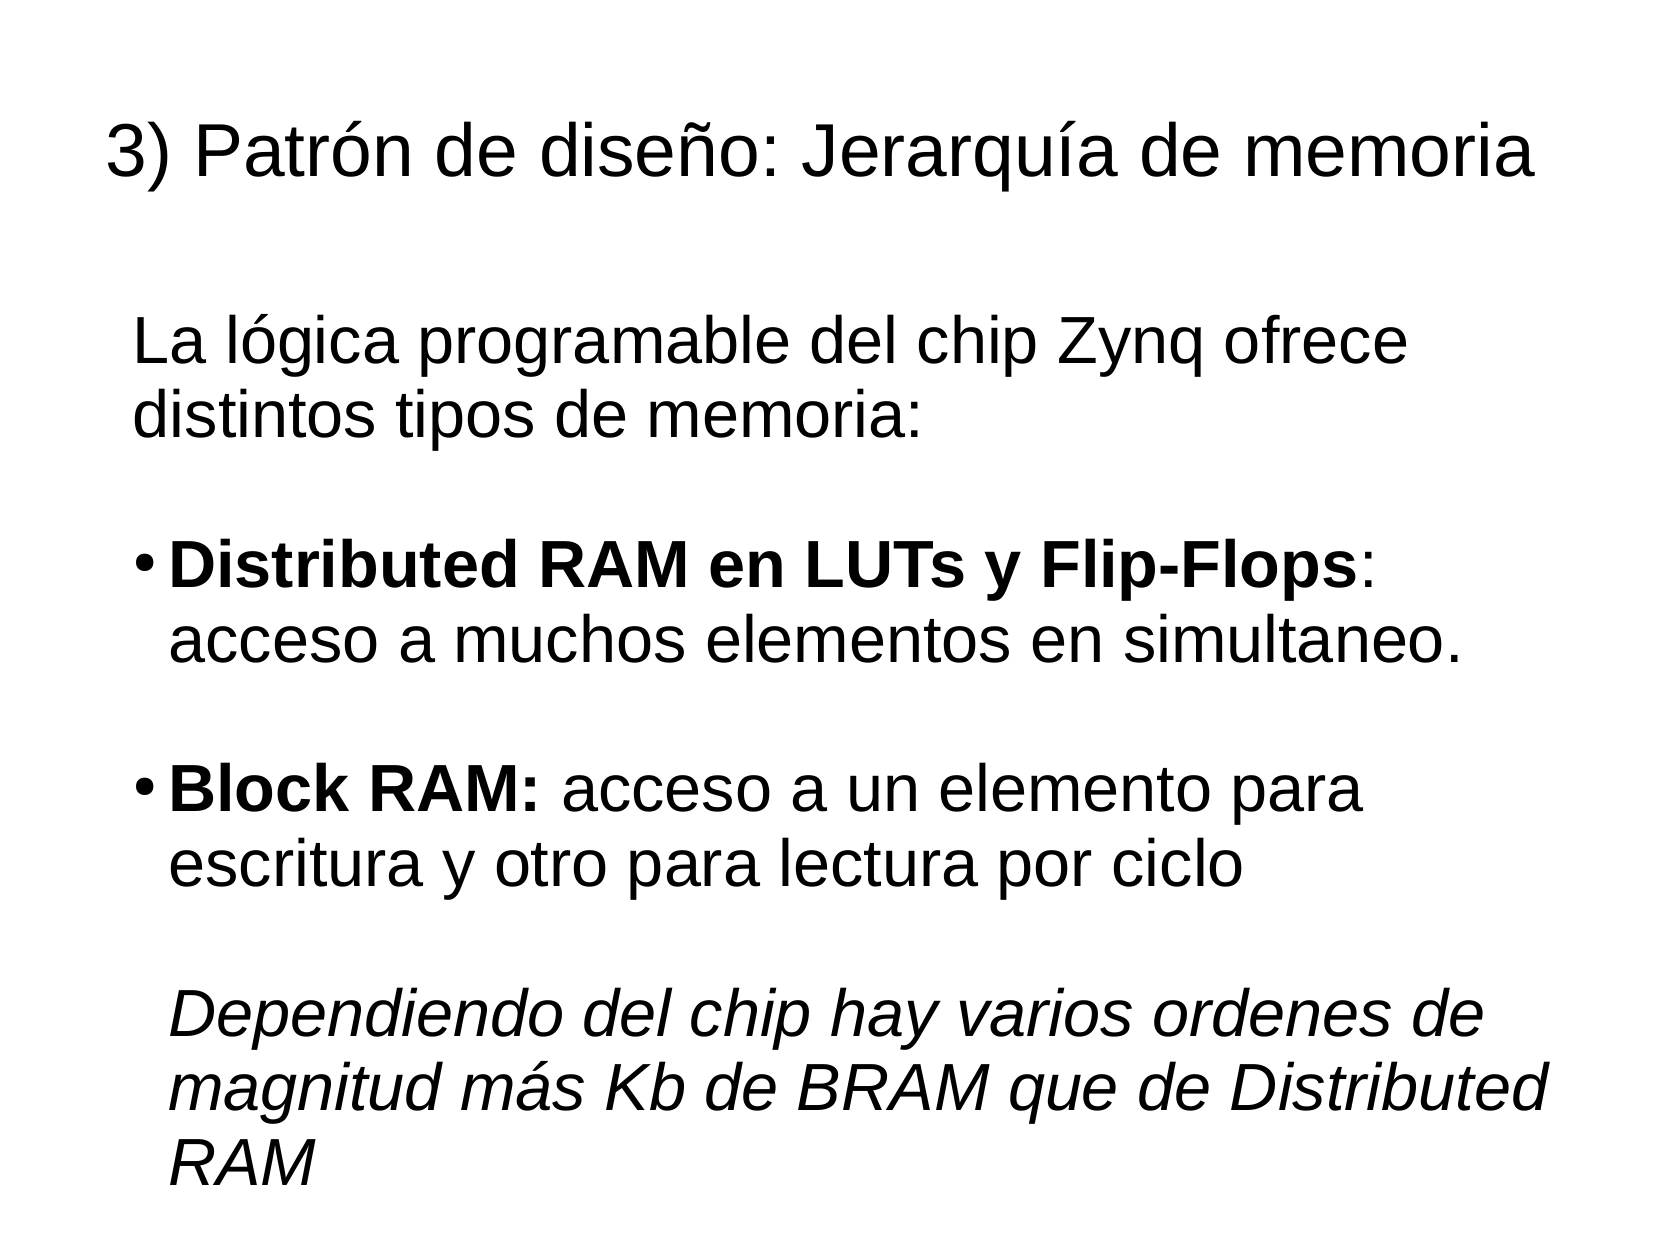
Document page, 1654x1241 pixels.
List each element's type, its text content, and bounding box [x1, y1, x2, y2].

title 3) Patrón de diseño: Jerarquía de memoria [9, 49, 1633, 252]
list La lógica programable del chip Zynq ofrece distintos tipos de memoria: Distributed RAM en LUTs y Flip-Flops: acceso a muchos elementos en simultaneo. Block RAM: acceso a un elemento para escritura y otro para lectura por ciclo Dependiendo del chip hay varios ordenes de magnitud más Kb de BRAM que de Distributed RAM [82, 295, 1571, 1208]
